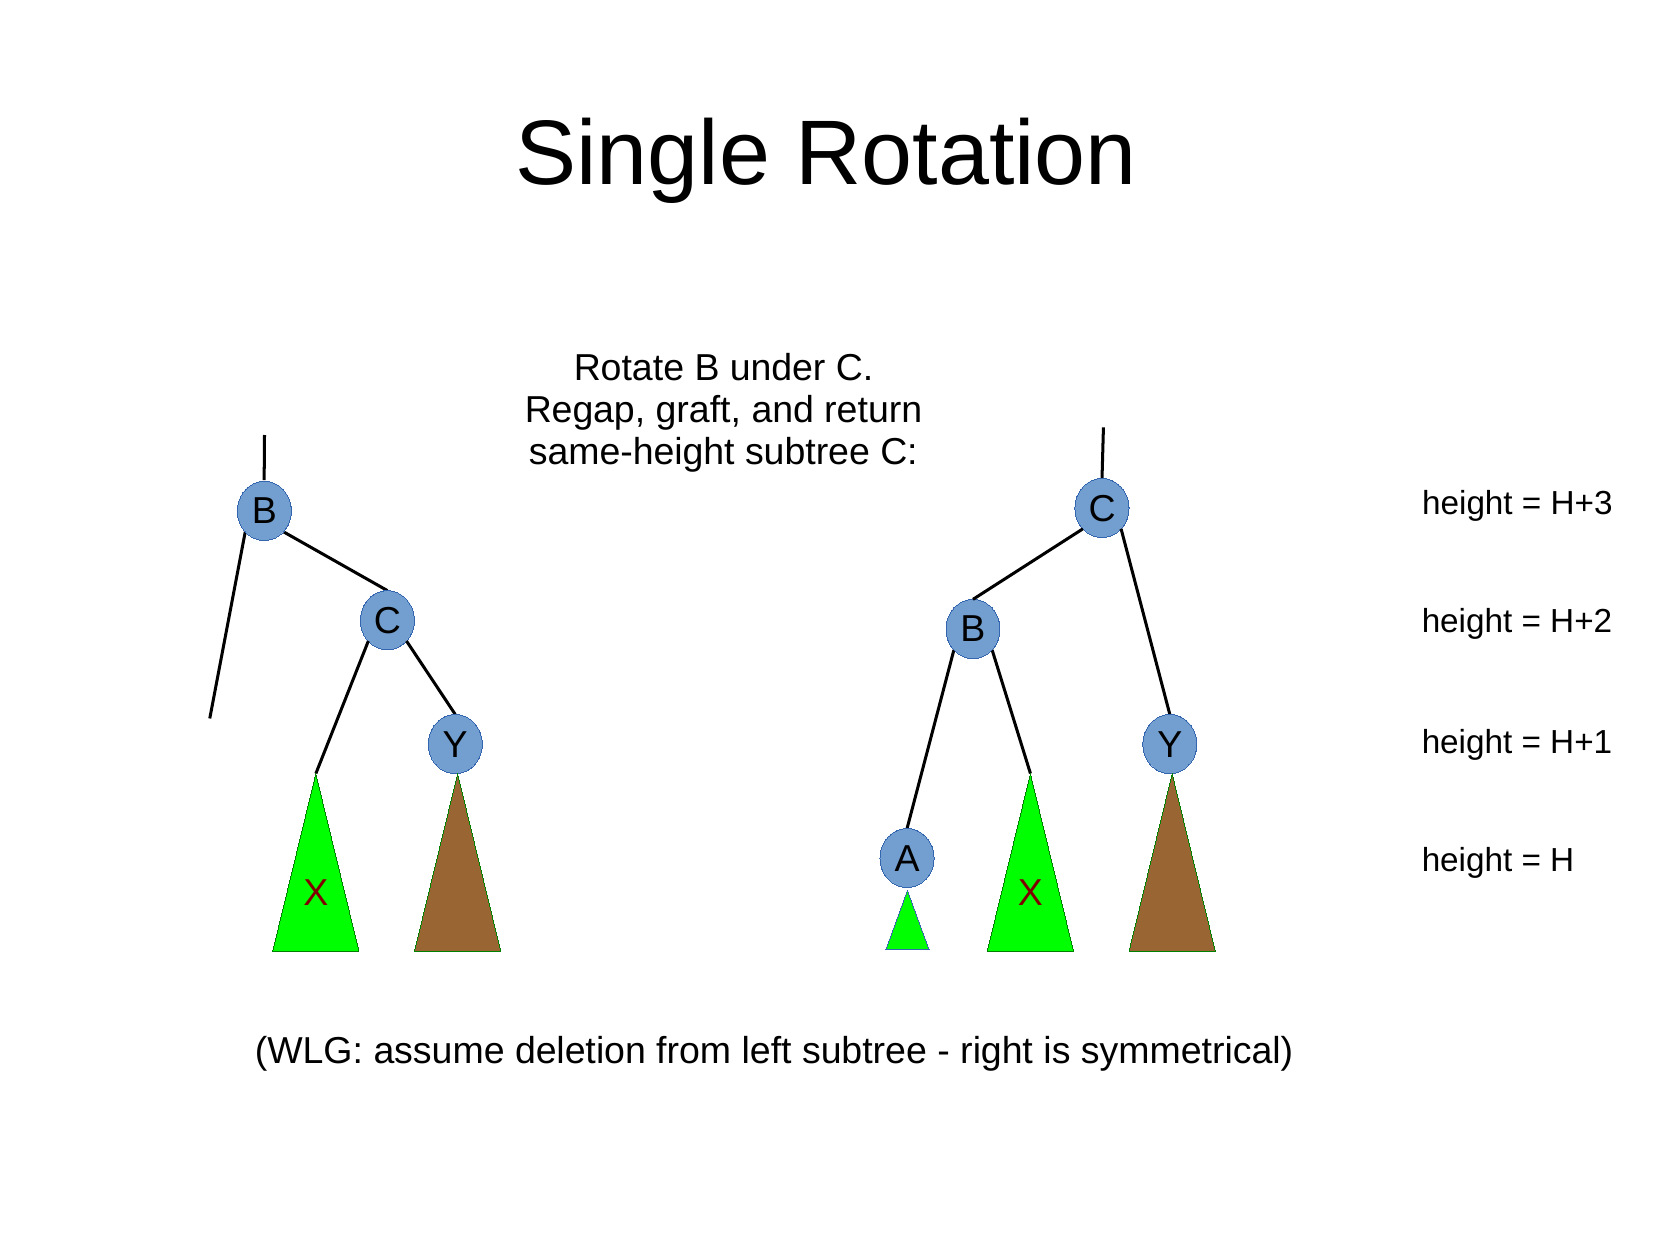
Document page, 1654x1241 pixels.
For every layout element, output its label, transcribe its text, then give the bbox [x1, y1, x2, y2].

text_box C [360, 590, 415, 650]
text_box Y [428, 714, 483, 774]
text_box [885, 890, 930, 950]
title Single Rotation [82, 49, 1571, 257]
text_box height = H+3 [1407, 476, 1636, 560]
text_box height = H [1407, 833, 1609, 917]
text_box Rotate B under C. Regap, graft, and return same-height subtree C: [510, 339, 938, 481]
text_box C [1074, 478, 1130, 538]
text_box A [879, 828, 935, 888]
text_box X [987, 773, 1074, 952]
text_box [414, 773, 501, 952]
text_box B [237, 481, 292, 541]
text_box height = H+2 [1407, 594, 1636, 678]
text_box Y [1142, 714, 1197, 774]
text_box X [272, 773, 359, 952]
text_box height = H+1 [1407, 715, 1636, 799]
text_box B [946, 599, 1000, 659]
text_box (WLG: assume deletion from left subtree - right is symmetrical) [240, 1022, 1309, 1080]
text_box [1129, 773, 1216, 952]
